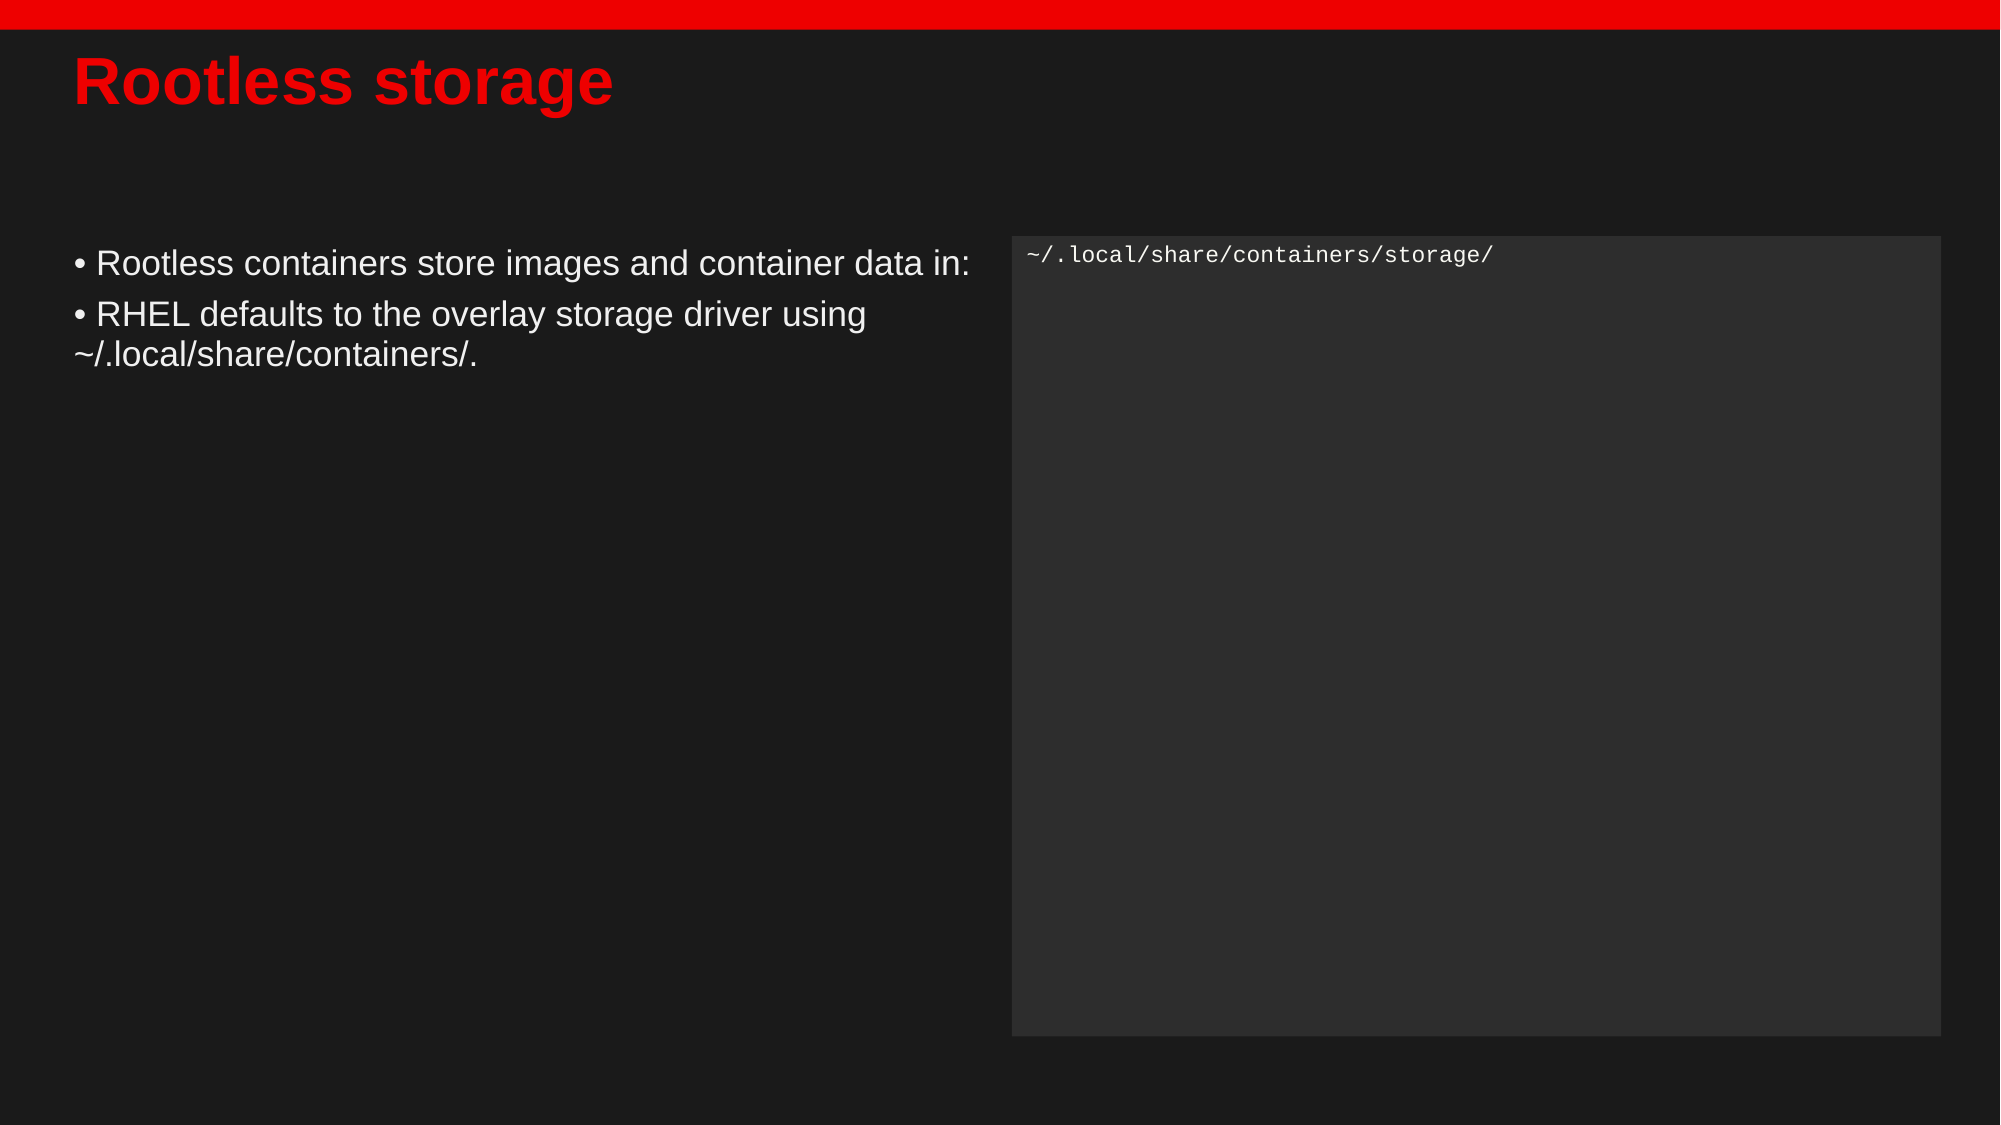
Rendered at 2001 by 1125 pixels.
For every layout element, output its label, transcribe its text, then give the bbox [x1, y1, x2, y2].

text_box • Rootless containers store images and container data in: • RHEL defaults to the overlay storage driver using ~/.local/share/containers/. [59, 236, 989, 1037]
text_box [0, 0, 2001, 30]
text_box Rootless storage [59, 36, 1942, 208]
text_box ~/.local/share/containers/storage/ [1011, 236, 1942, 1037]
